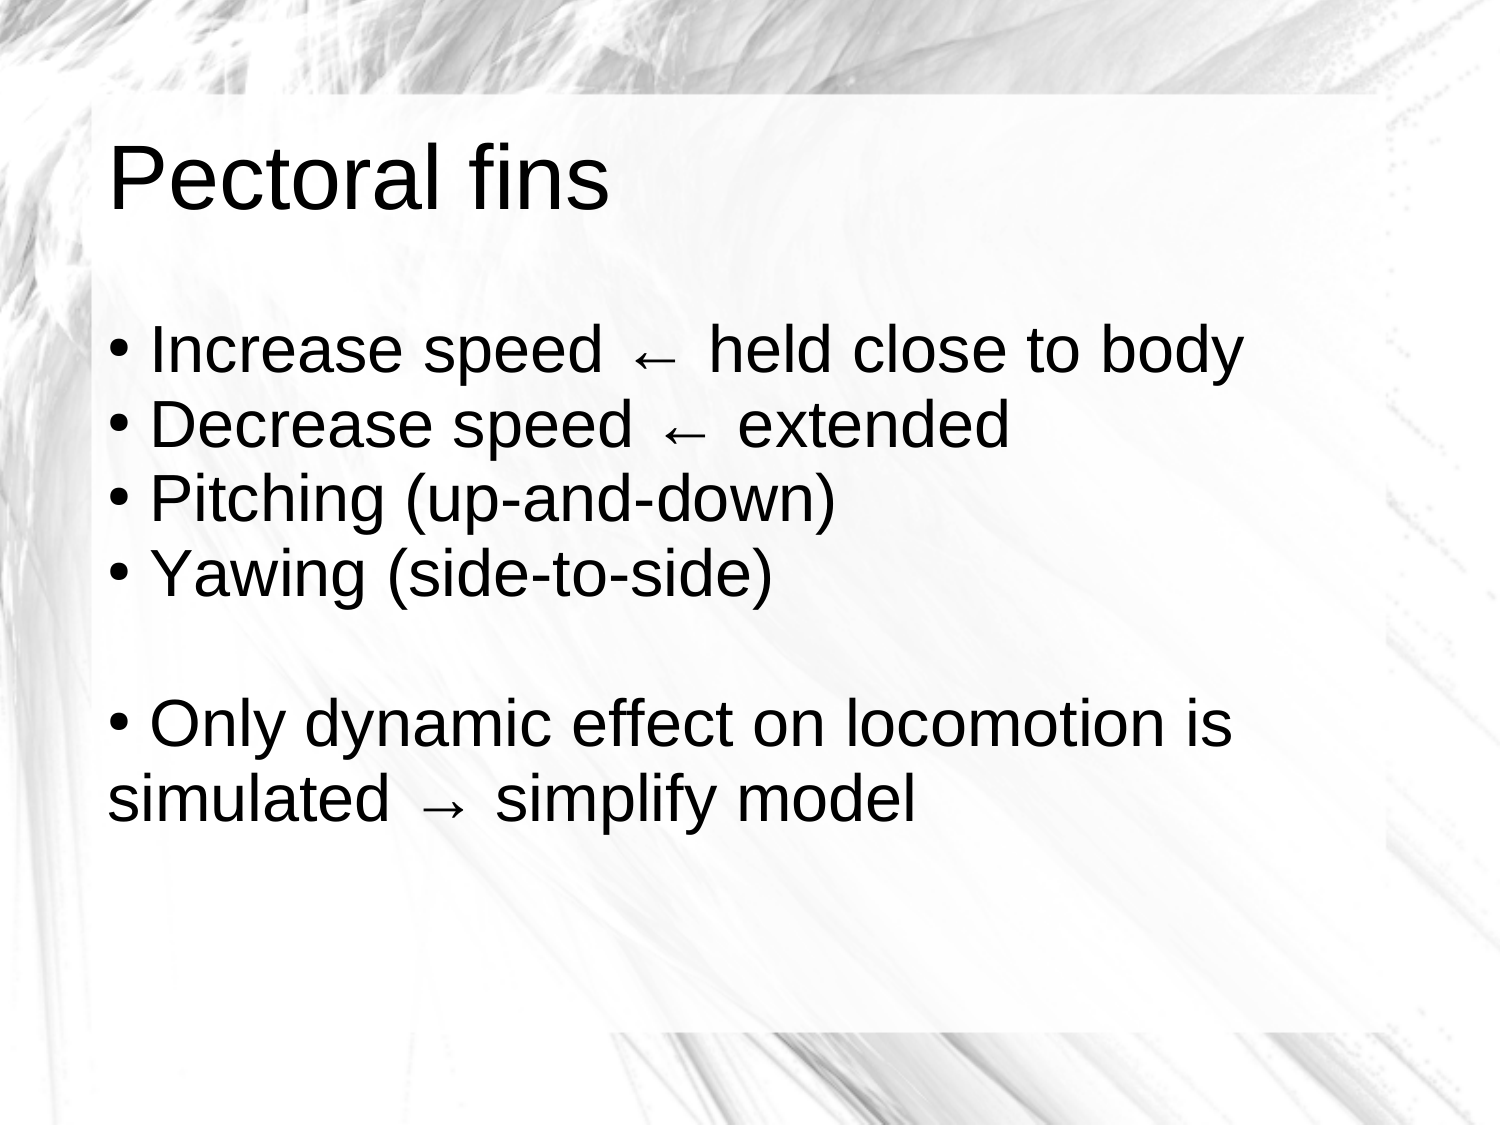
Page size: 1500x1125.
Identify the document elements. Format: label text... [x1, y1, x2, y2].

picture [0, 0, 1500, 1125]
title Pectoral fins [107, 101, 1367, 255]
subtitle Increase speed ← held close to body Decrease speed ← extended Pitching (up-and-down) Yawing (side-to-side) Only dynamic effect on locomotion is simulated → simplify model [107, 290, 1425, 858]
